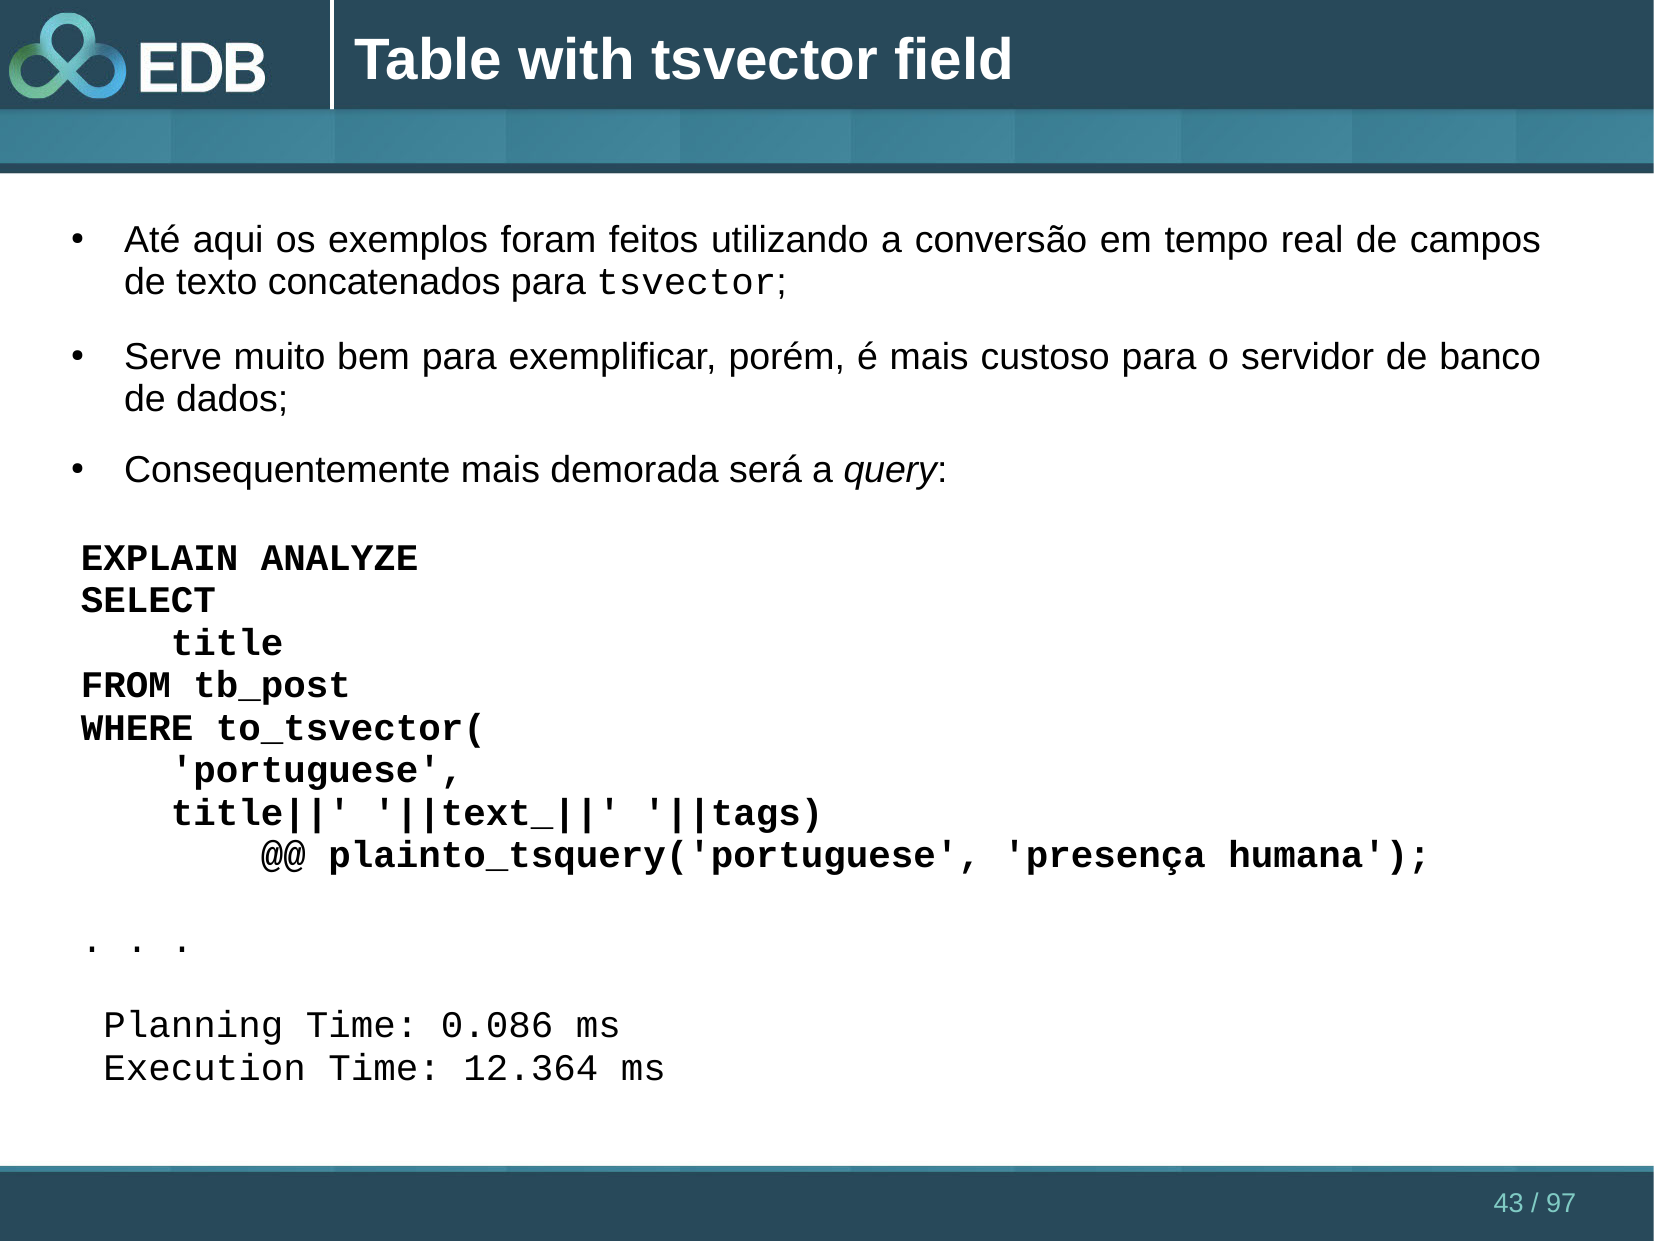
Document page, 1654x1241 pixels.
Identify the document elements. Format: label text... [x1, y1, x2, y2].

text_box EXPLAIN ANALYZE SELECT title FROM tb_post WHERE to_tsvector( 'portuguese', title||' '||text_||' '||tags) @@ plainto_tsquery('portuguese', 'presença humana'); . . . Planning Time: 0.086 ms Execution Time: 12.364 ms [66, 531, 1447, 1100]
picture [0, 0, 1654, 1241]
title Table with tsvector field [354, 0, 1625, 125]
list Até aqui os exemplos foram feitos utilizando a conversão em tempo real de campos de texto concatenados para tsvector; Serve muito bem para exemplificar, porém, é mais custoso para o servidor de banco de dados; Consequentemente mais demorada será a query: [53, 218, 1542, 491]
